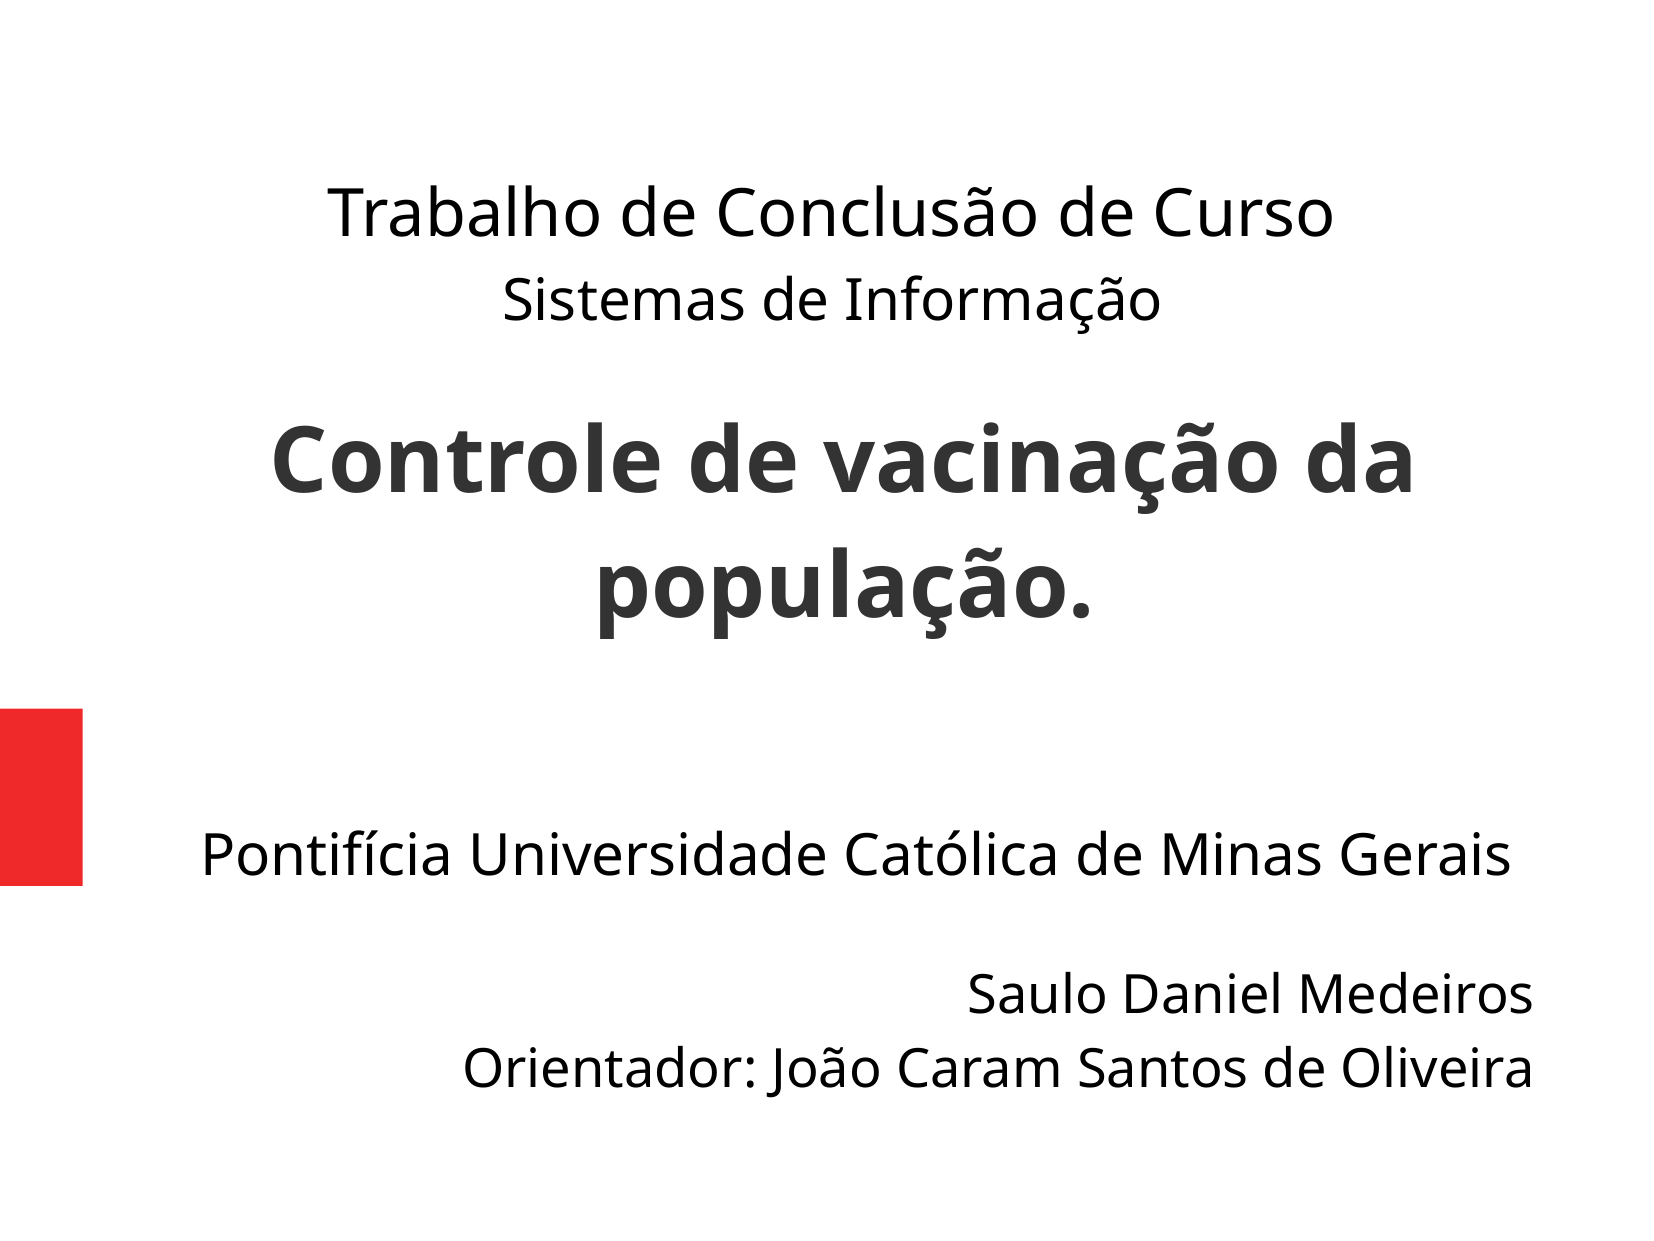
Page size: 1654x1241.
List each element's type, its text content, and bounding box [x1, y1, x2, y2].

text_box Trabalho de Conclusão de Curso [129, 129, 1536, 216]
title Controle de vacinação da população. [141, 394, 1548, 645]
text_box Pontifícia Universidade Católica de Minas Gerais [153, 771, 1560, 934]
text_box Sistemas de Informação [129, 216, 1536, 378]
subtitle Saulo Daniel Medeiros Orientador: João Caram Santos de Oliveira [129, 949, 1536, 1111]
